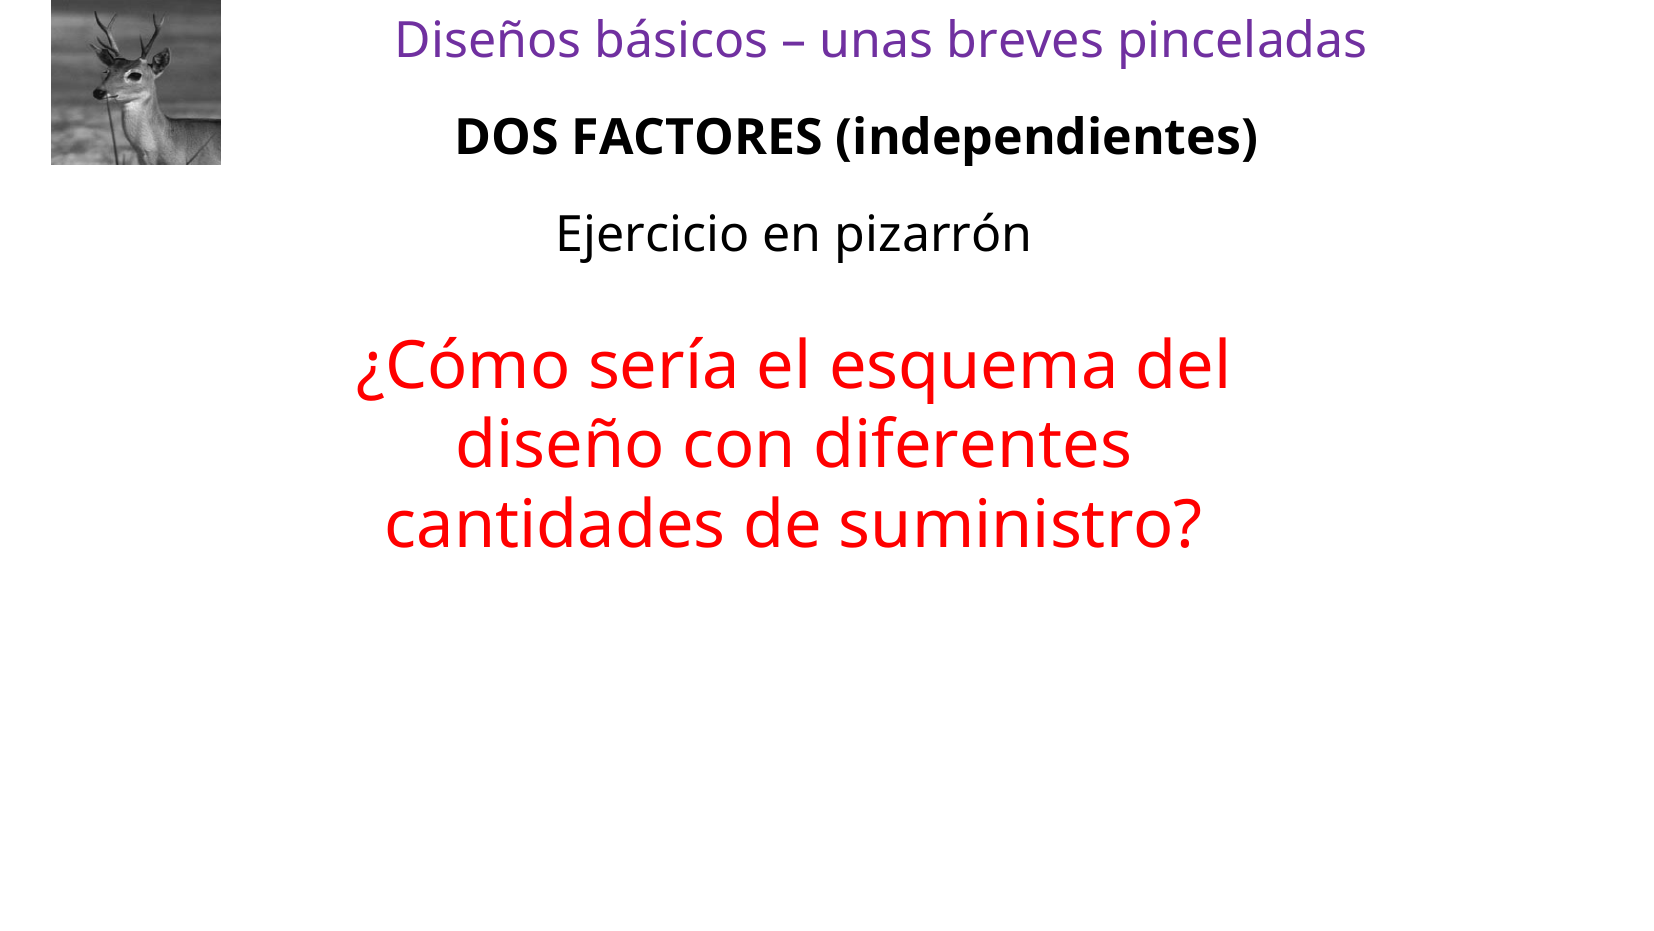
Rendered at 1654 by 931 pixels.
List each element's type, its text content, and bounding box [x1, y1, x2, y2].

text_box Ejercicio en pizarrón ¿Cómo sería el esquema del diseño con diferentes cantidades de suministro? [284, 193, 1305, 570]
text_box Diseños básicos – unas breves pinceladas [380, 0, 1384, 76]
text_box DOS FACTORES (independientes) [439, 96, 1274, 173]
picture [51, 0, 221, 165]
